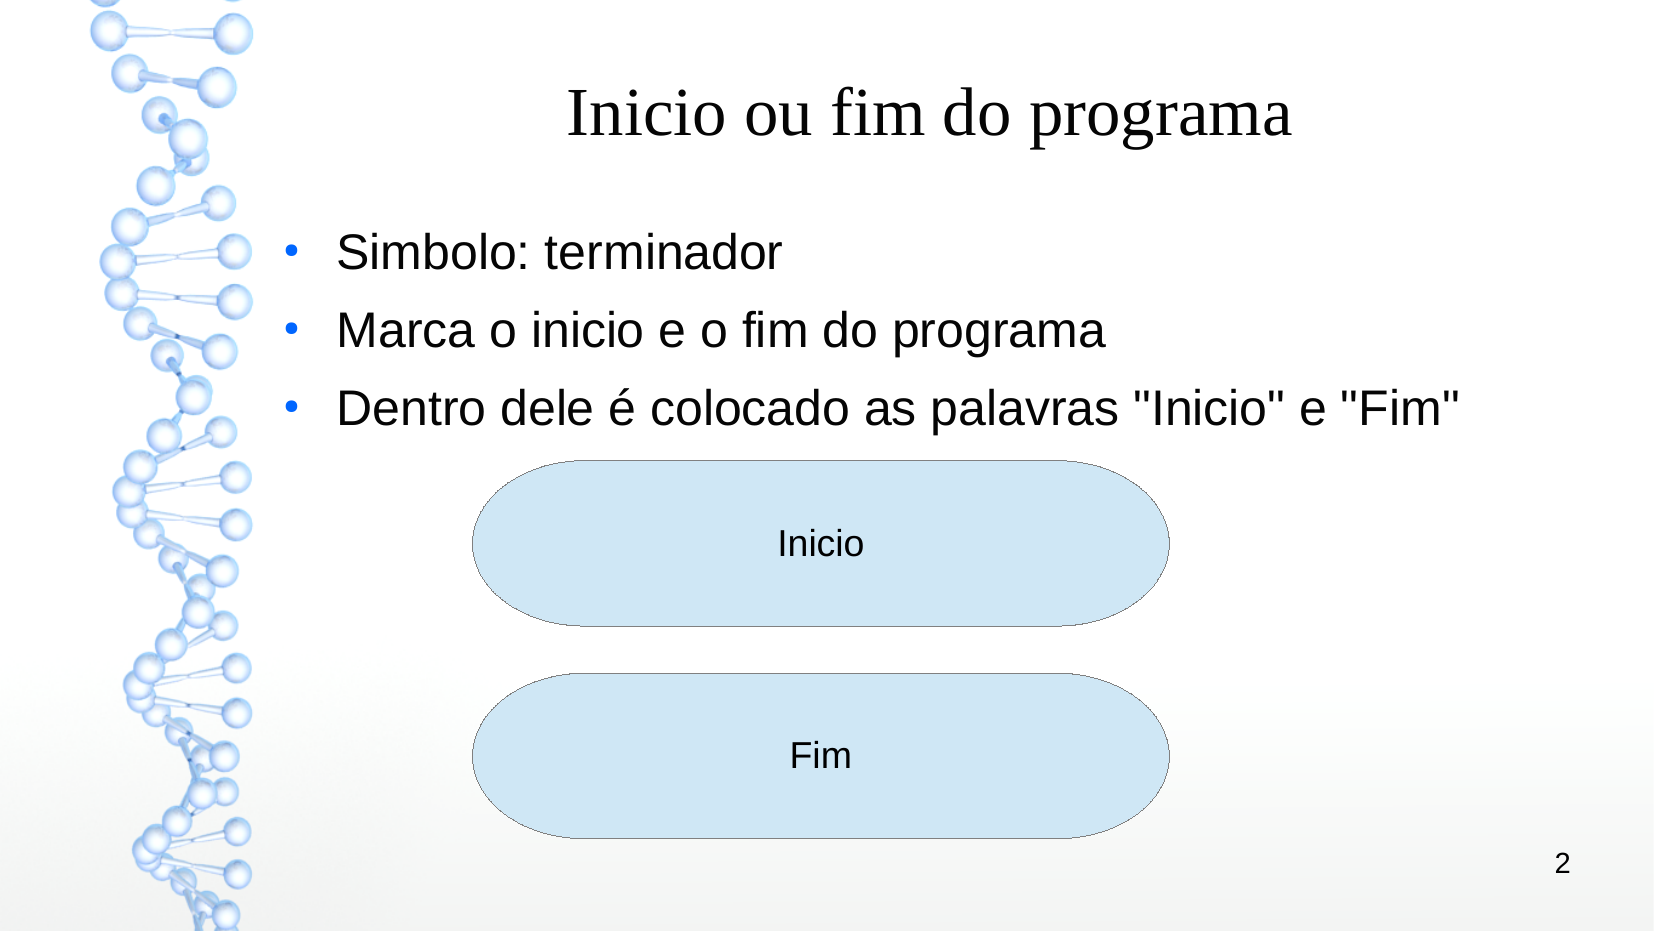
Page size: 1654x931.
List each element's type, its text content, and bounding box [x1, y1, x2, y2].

picture [0, 0, 1654, 931]
text_box Inicio [472, 460, 1170, 627]
list Simbolo: terminador Marca o inicio e o fim do programa Dentro dele é colocado as palavras "Inicio" e "Fim" [265, 224, 1595, 764]
title Inicio ou fim do programa [265, 35, 1595, 189]
text_box Fim [472, 673, 1170, 839]
